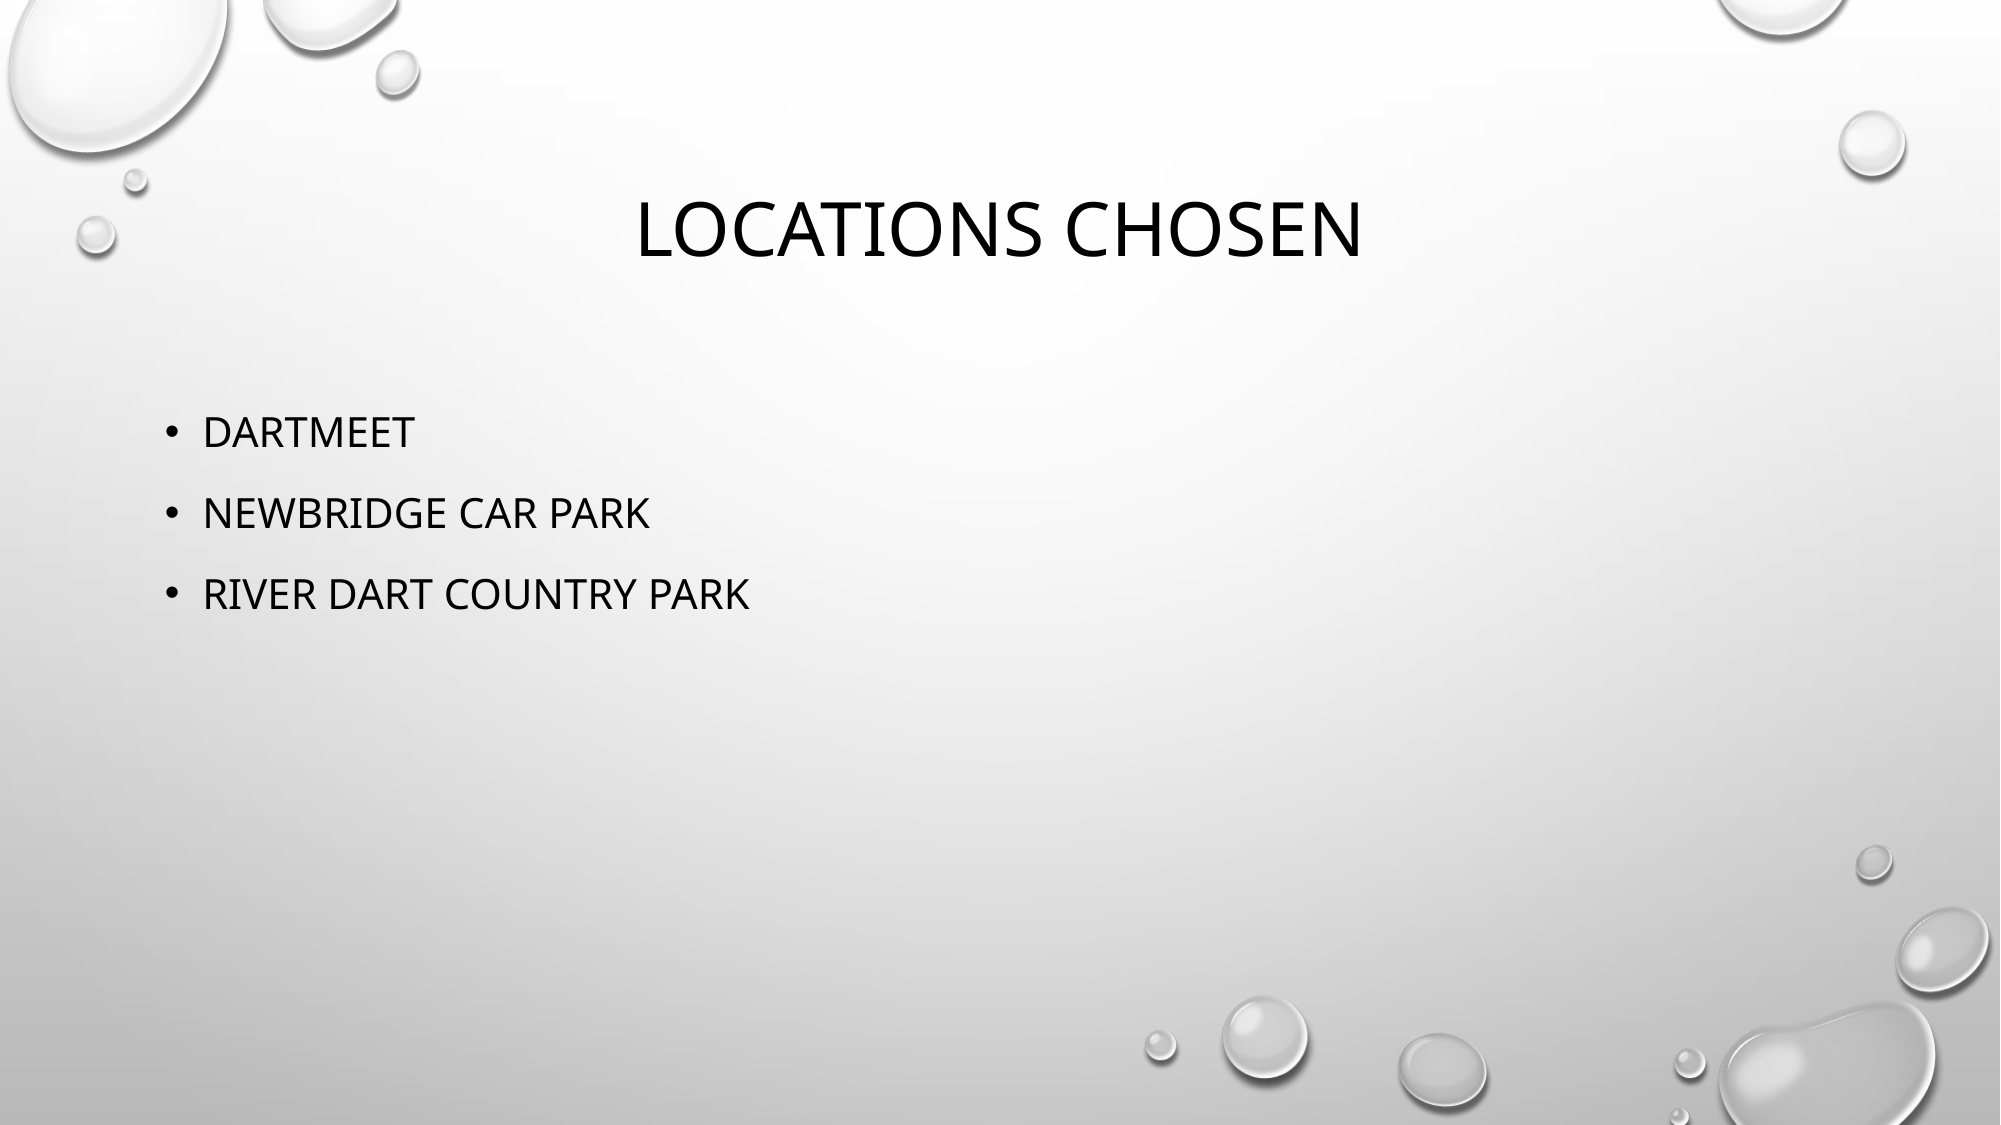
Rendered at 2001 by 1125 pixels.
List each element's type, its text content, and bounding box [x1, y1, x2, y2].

list Dartmeet Newbridge car park River dart country park [149, 388, 1850, 950]
title Locations chosen [149, 101, 1851, 364]
